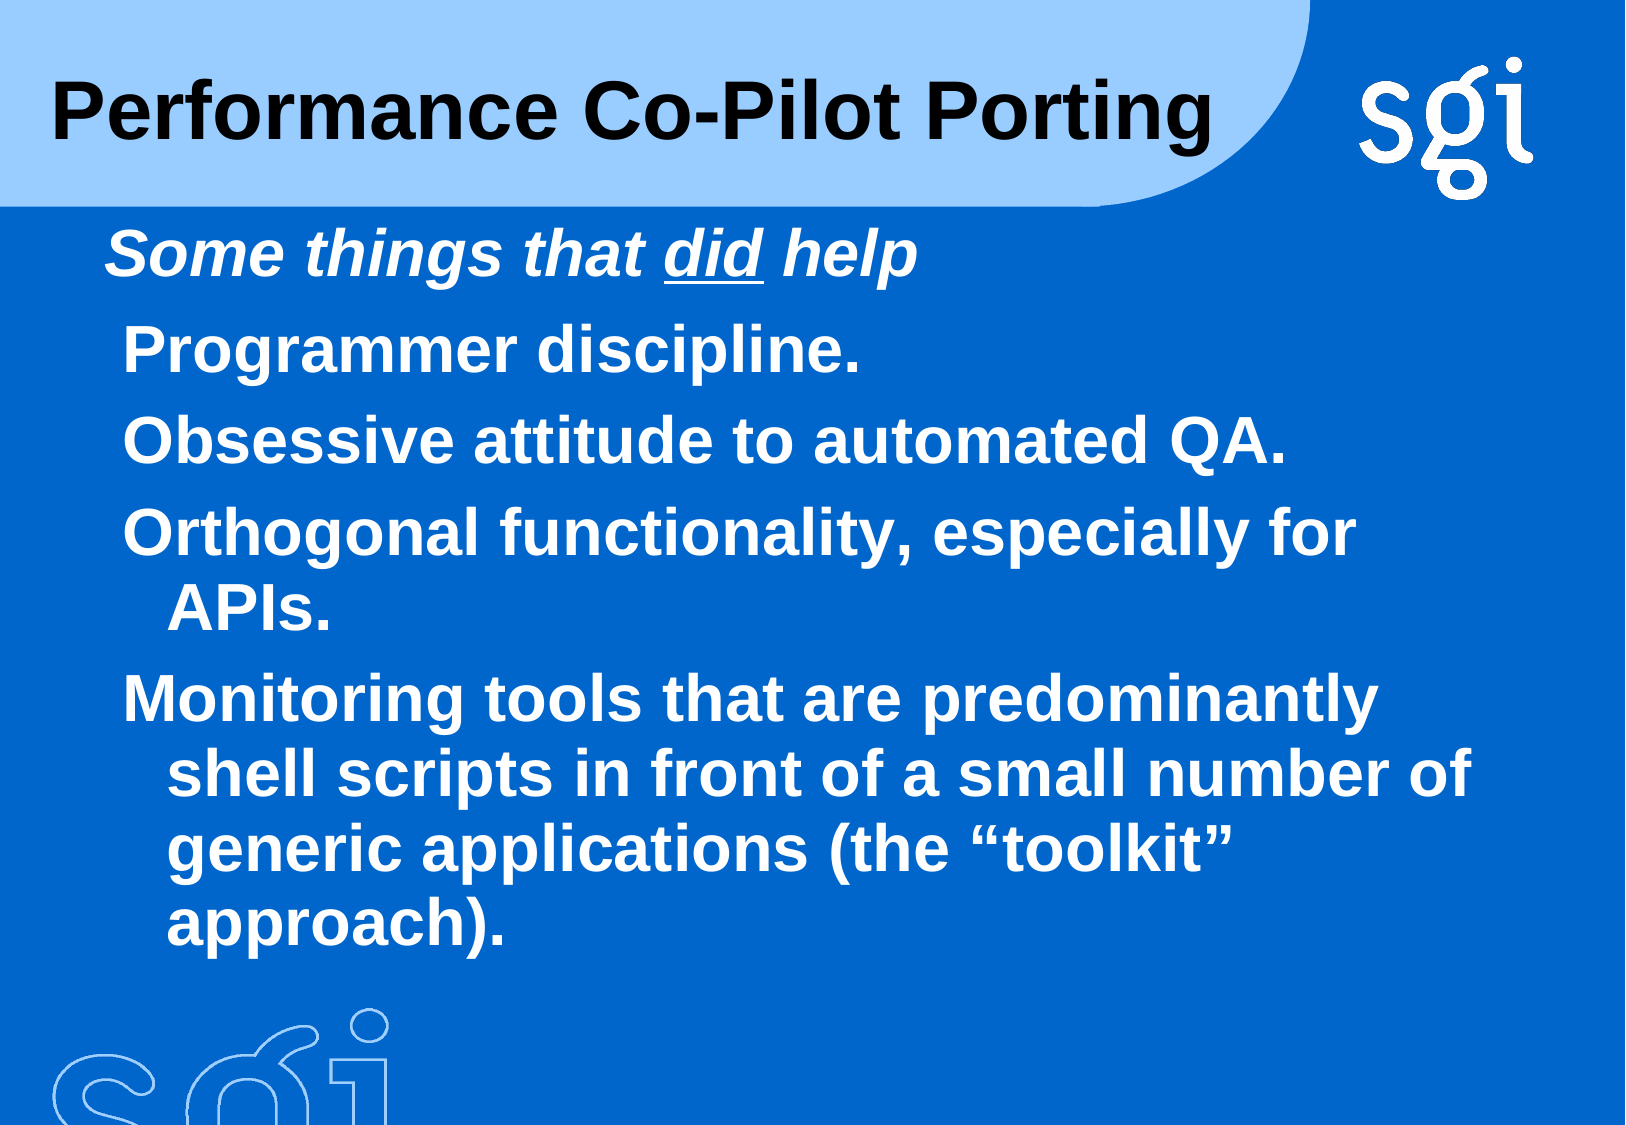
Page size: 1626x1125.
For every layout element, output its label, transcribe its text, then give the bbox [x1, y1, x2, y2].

title Performance Co-Pilot Porting [36, 33, 1318, 199]
list Some things that did help Programmer discipline. Obsessive attitude to automated QA. Orthogonal functionality, especially for APIs. Monitoring tools that are predominantly shell scripts in front of a small number of generic applications (the “toolkit” approach). [90, 209, 1521, 1014]
